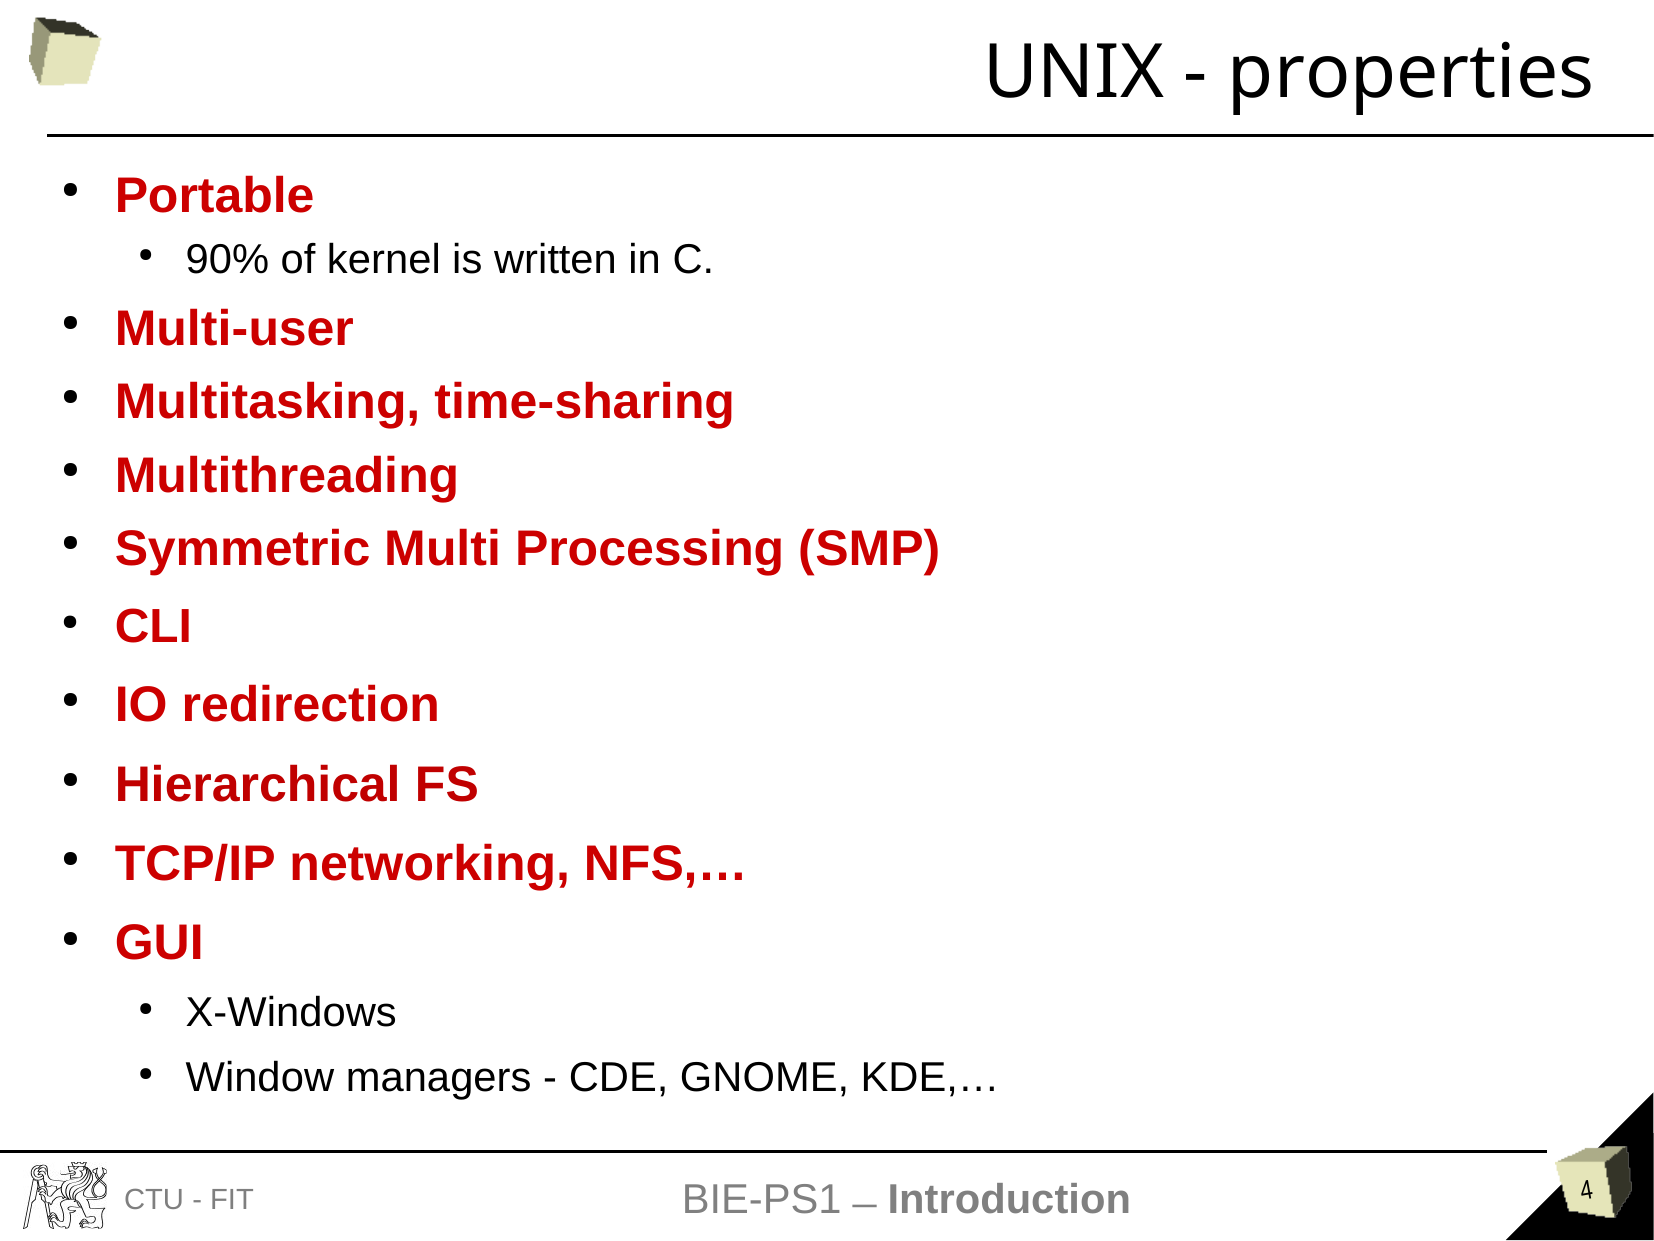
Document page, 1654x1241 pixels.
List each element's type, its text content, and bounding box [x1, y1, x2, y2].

picture [1582, 1184, 1587, 1194]
picture [29, 16, 105, 89]
list Portable 90% of kernel is written in C. Multi-user Multitasking, time-sharing Multithreading Symmetric Multi Processing (SMP) CLI IO redirection Hierarchical FS TCP/IP networking, NFS,… GUI X-Windows Window managers - CDE, GNOME, KDE,… [43, 177, 1611, 1183]
picture [23, 1162, 107, 1229]
picture [1555, 1145, 1635, 1221]
title UNIX - properties [118, 0, 1595, 119]
